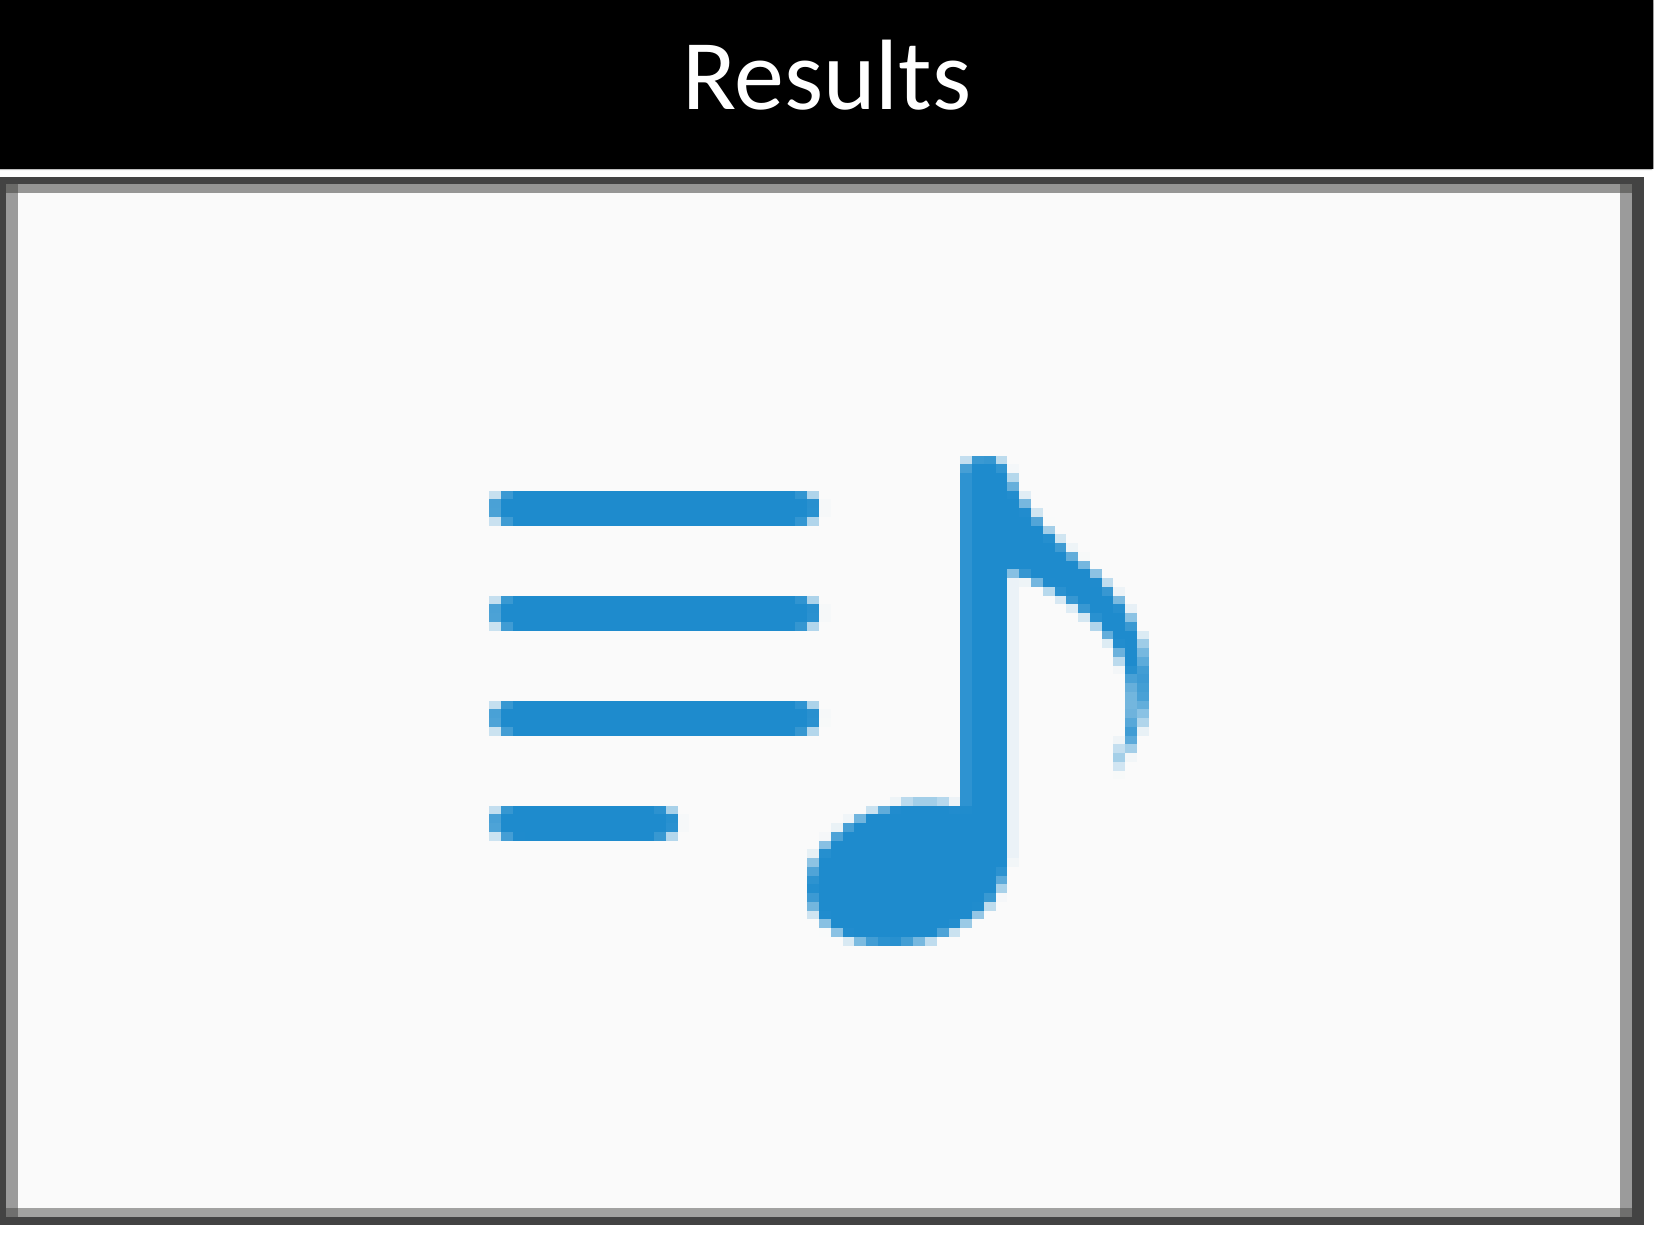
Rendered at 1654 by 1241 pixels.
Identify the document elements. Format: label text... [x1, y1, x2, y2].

text_box [0, 176, 1645, 1227]
title Results [0, 0, 1654, 169]
